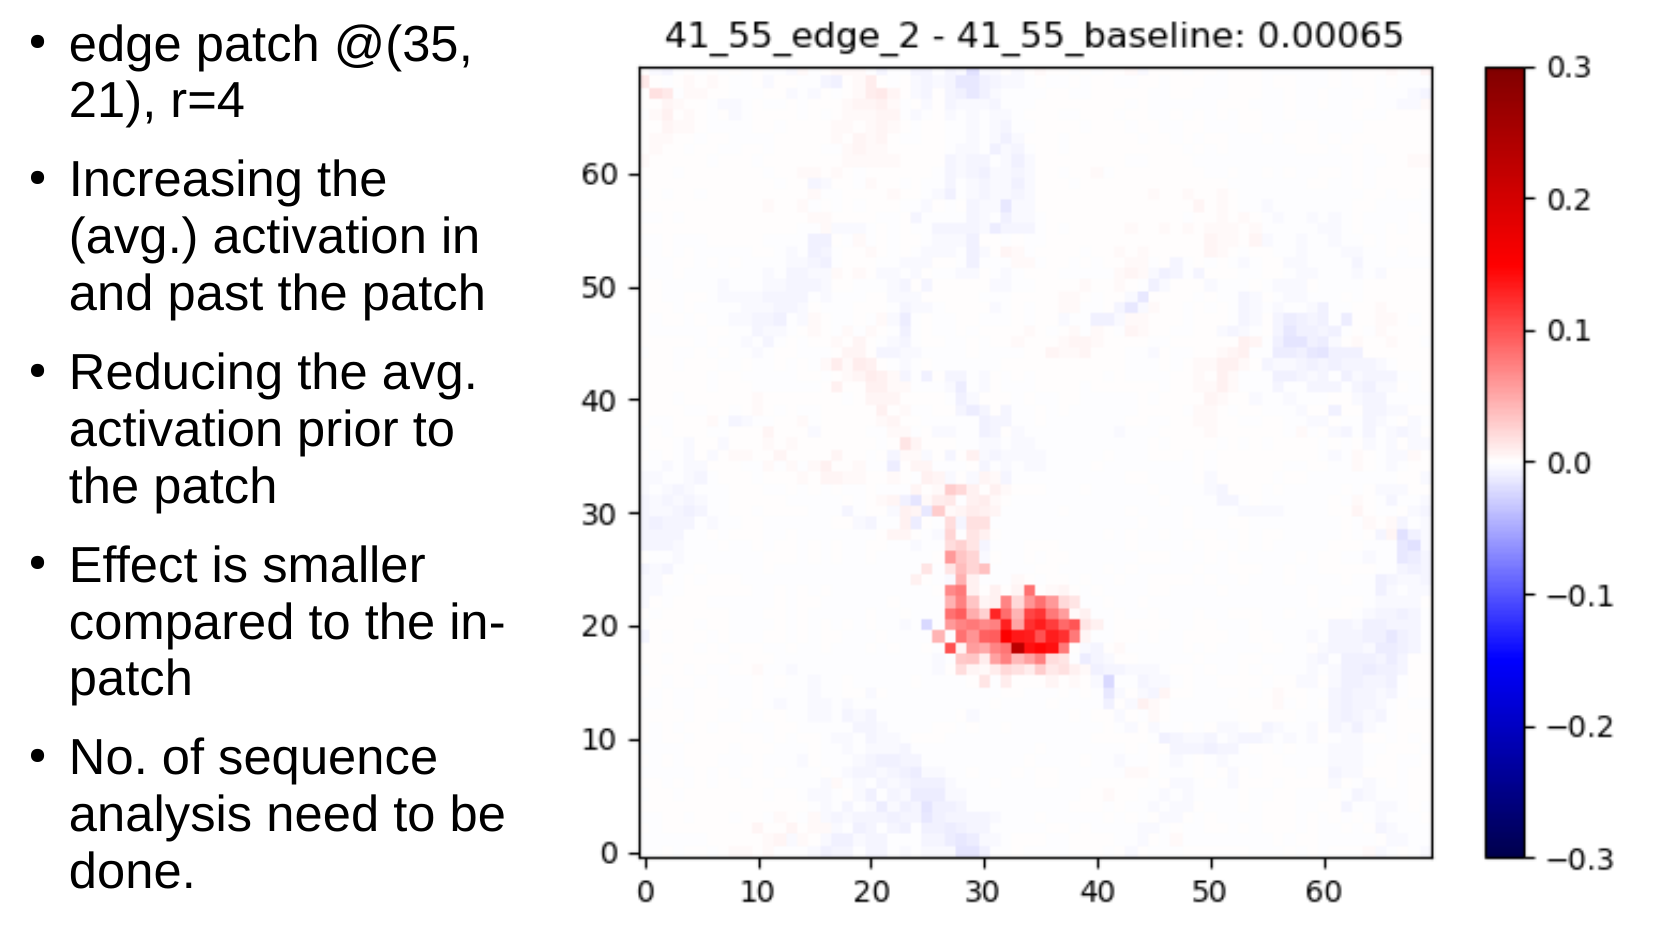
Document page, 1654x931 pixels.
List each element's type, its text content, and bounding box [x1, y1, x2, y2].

picture [525, 0, 1650, 931]
list edge patch @(35, 21), r=4 Increasing the (avg.) activation in and past the patch Reducing the avg. activation prior to the patch Effect is smaller compared to the in-patch No. of sequence analysis need to be done. [15, 15, 525, 916]
